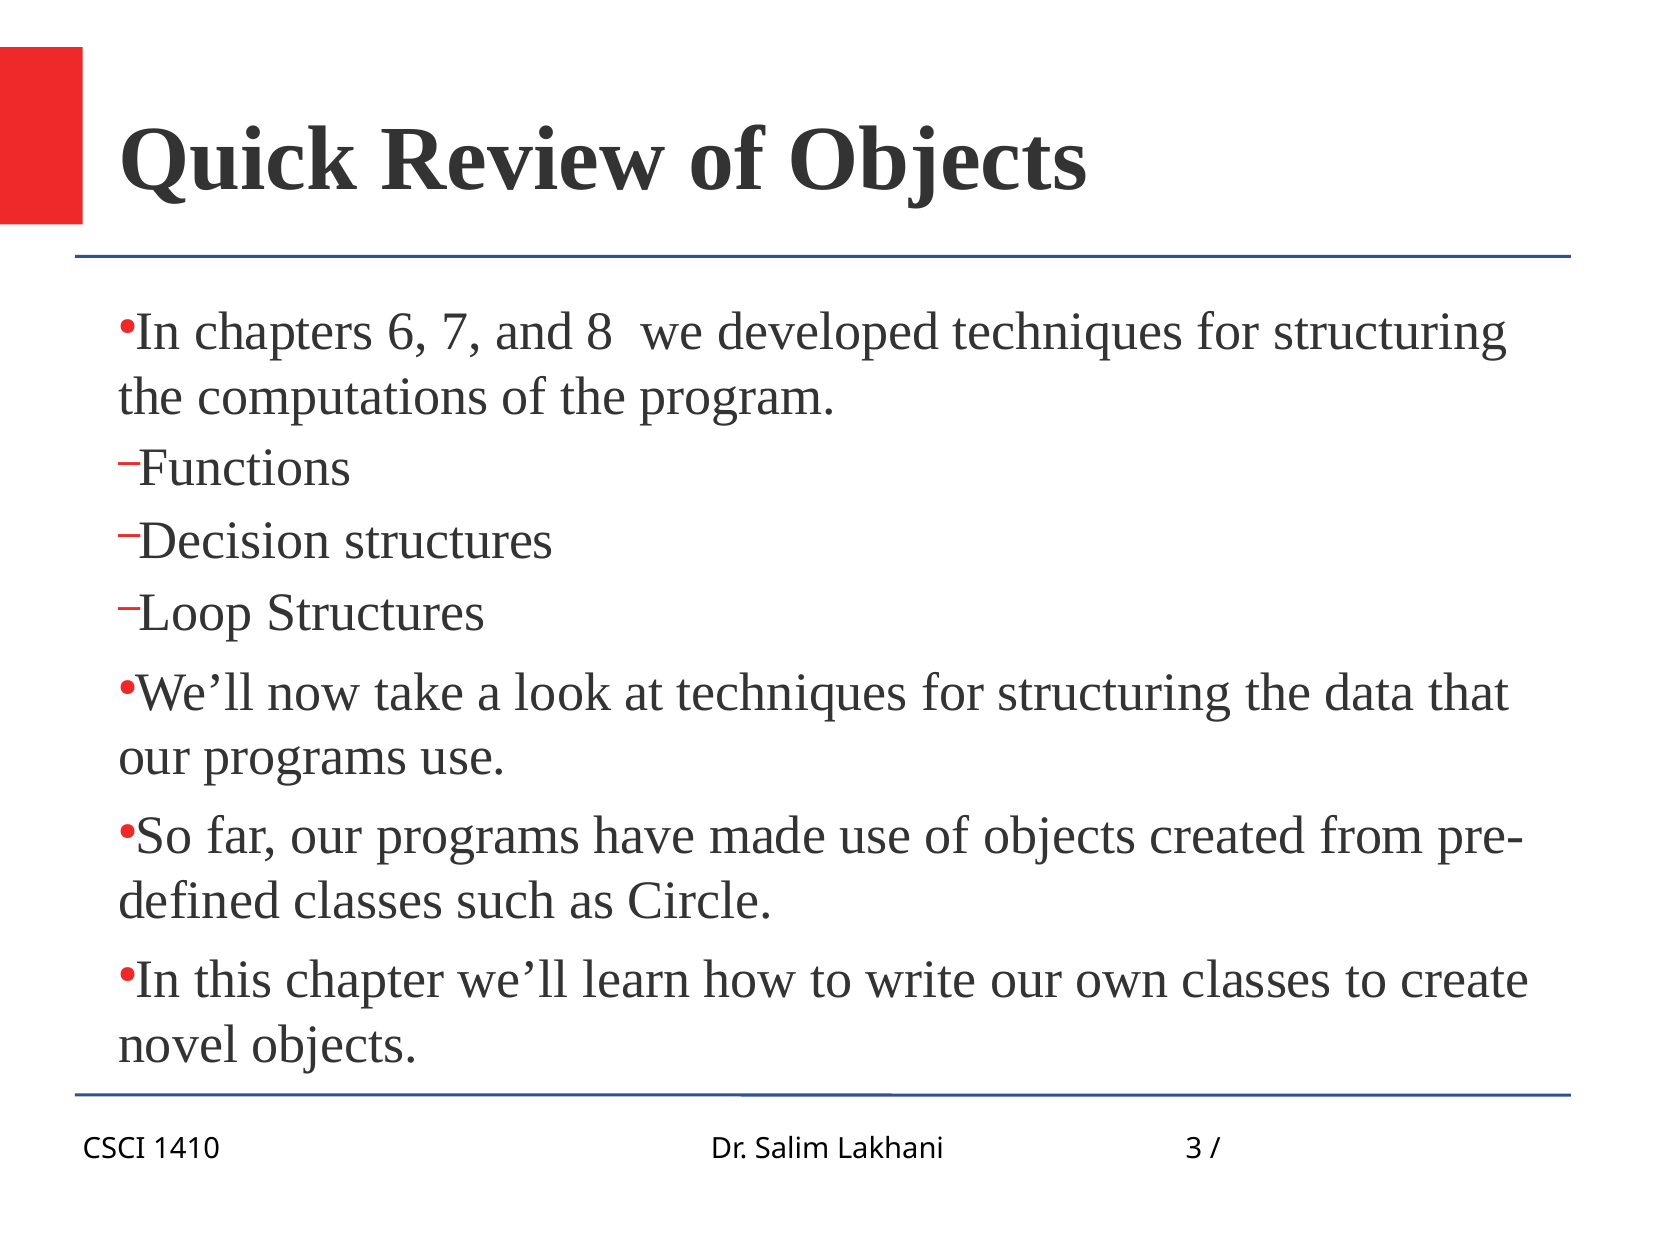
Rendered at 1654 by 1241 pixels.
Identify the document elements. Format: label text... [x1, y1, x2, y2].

text_box / [1185, 1129, 1571, 1216]
list In chapters 6, 7, and 8 we developed techniques for structuring the computations of the program. Functions Decision structures Loop Structures We’ll now take a look at techniques for structuring the data that our programs use. So far, our programs have made use of objects created from pre-defined classes such as Circle. In this chapter we’ll learn how to write our own classes to create novel objects. [118, 295, 1536, 1080]
text_box Dr. Salim Lakhani [565, 1129, 1090, 1216]
text_box CSCI 1410 [82, 1129, 468, 1216]
title Quick Review of Objects [118, 49, 1571, 257]
